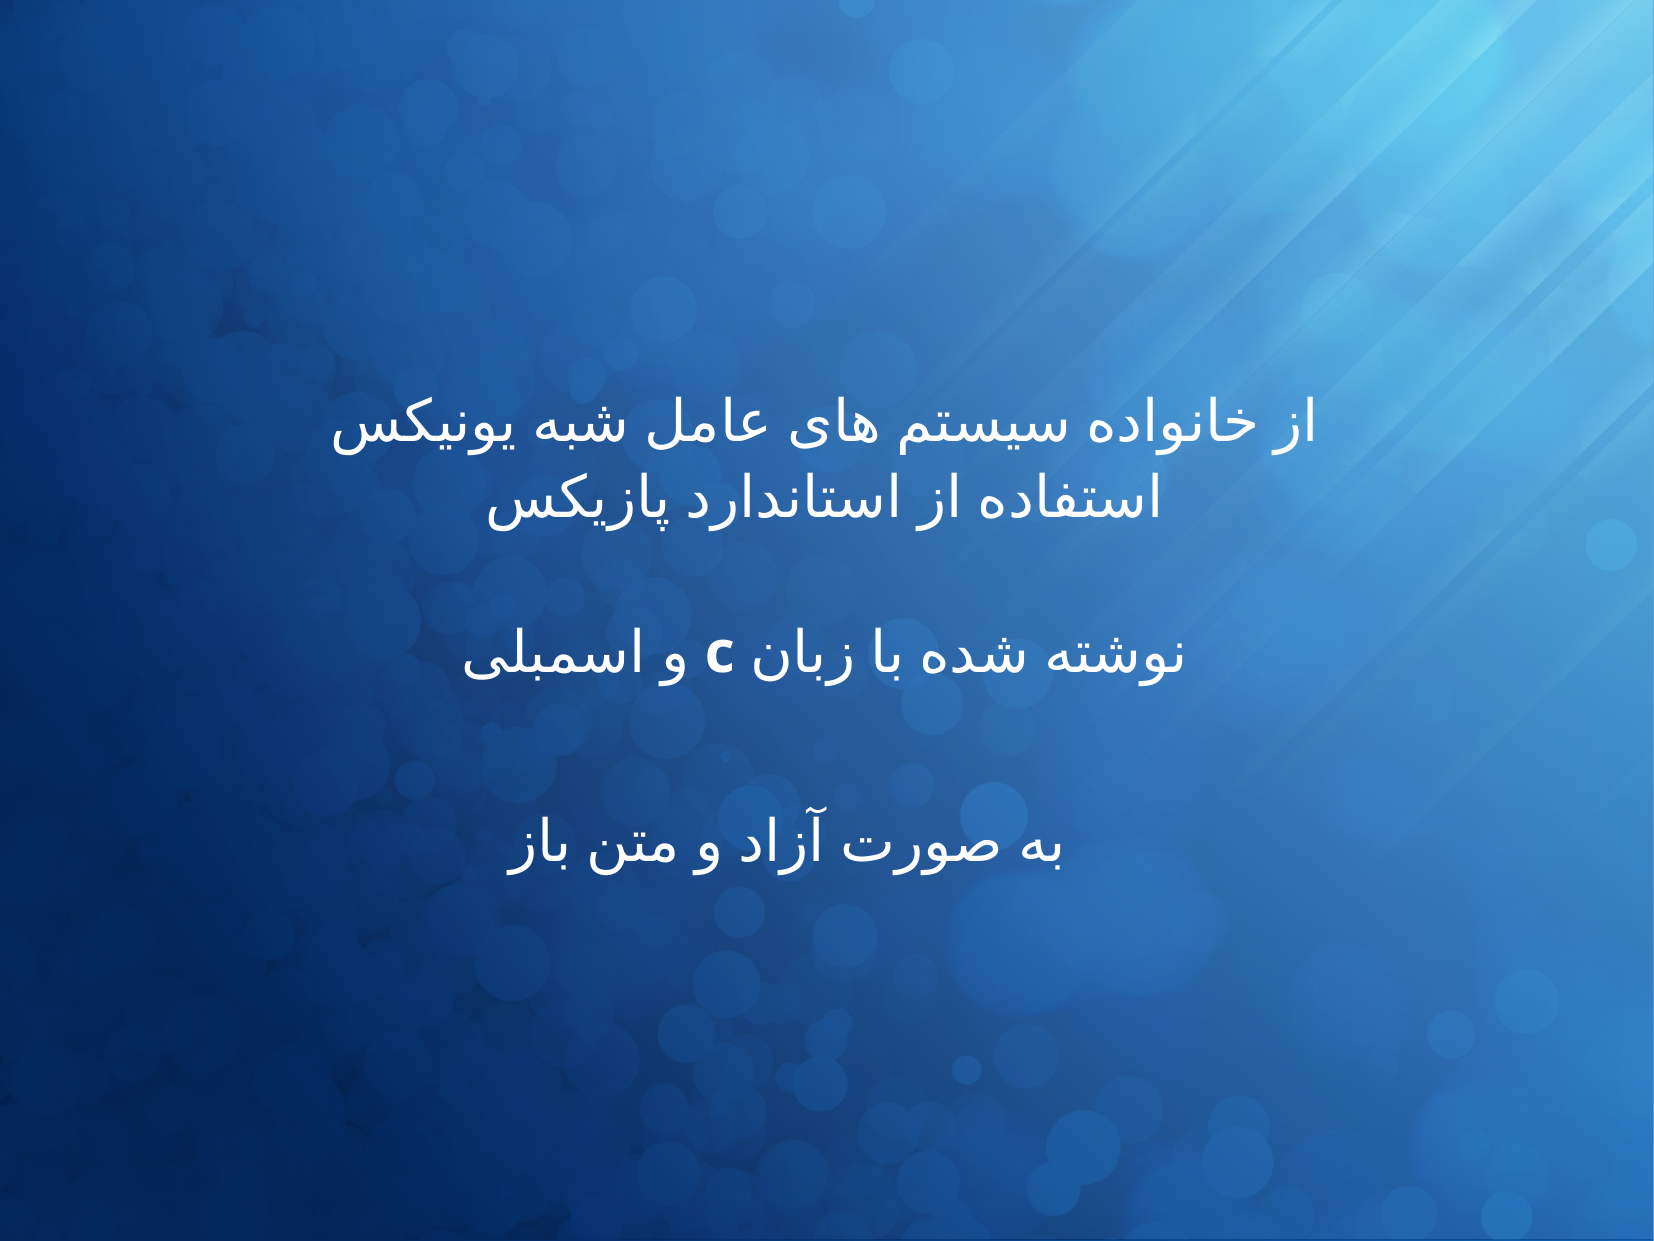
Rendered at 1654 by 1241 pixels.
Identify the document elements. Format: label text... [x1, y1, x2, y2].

picture [0, 0, 1654, 1241]
title نوشته شده با زبان c و اسمبلی [187, 562, 1463, 744]
title از خانواده سیستم های عامل شبه یونیکس استفاده از استاندارد پازیکس [187, 375, 1463, 557]
title به صورت آزاد و متن باز [150, 756, 1426, 938]
